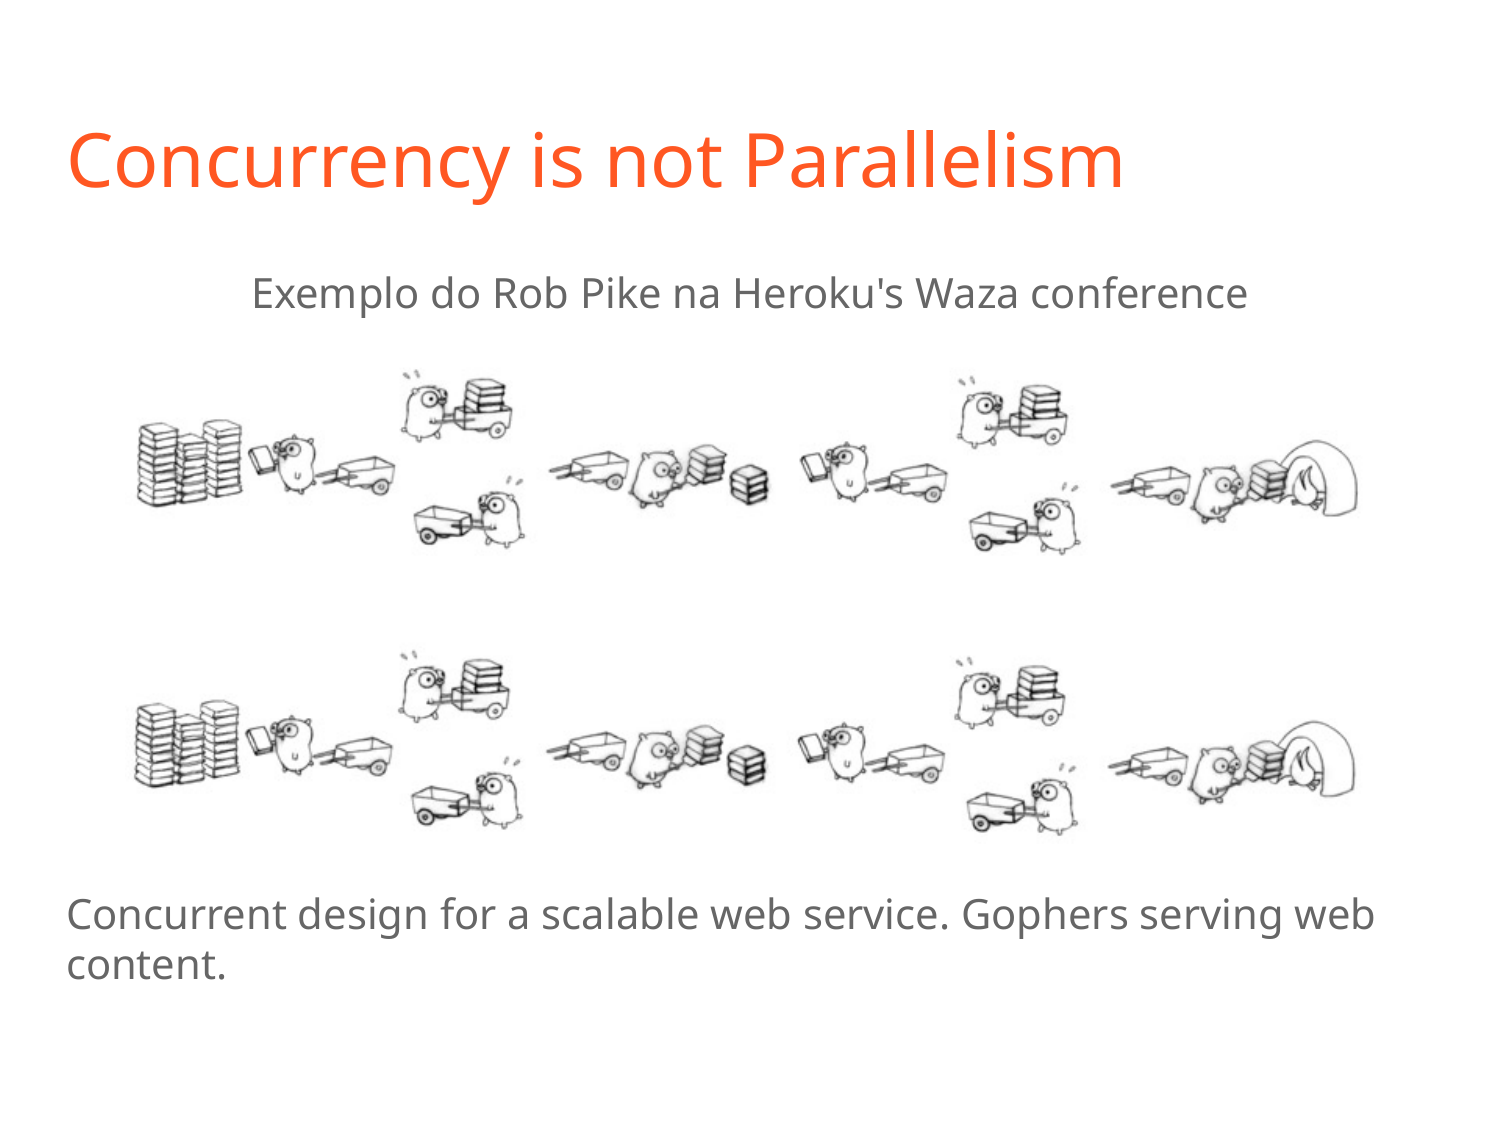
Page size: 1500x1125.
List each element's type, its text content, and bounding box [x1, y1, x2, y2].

list Concurrent design for a scalable web service. Gophers serving web content. [51, 873, 1449, 1053]
picture [125, 343, 1375, 858]
list Exemplo do Rob Pike na Heroku's Waza conference [51, 252, 1449, 329]
title Concurrency is not Parallelism [51, 97, 1449, 223]
